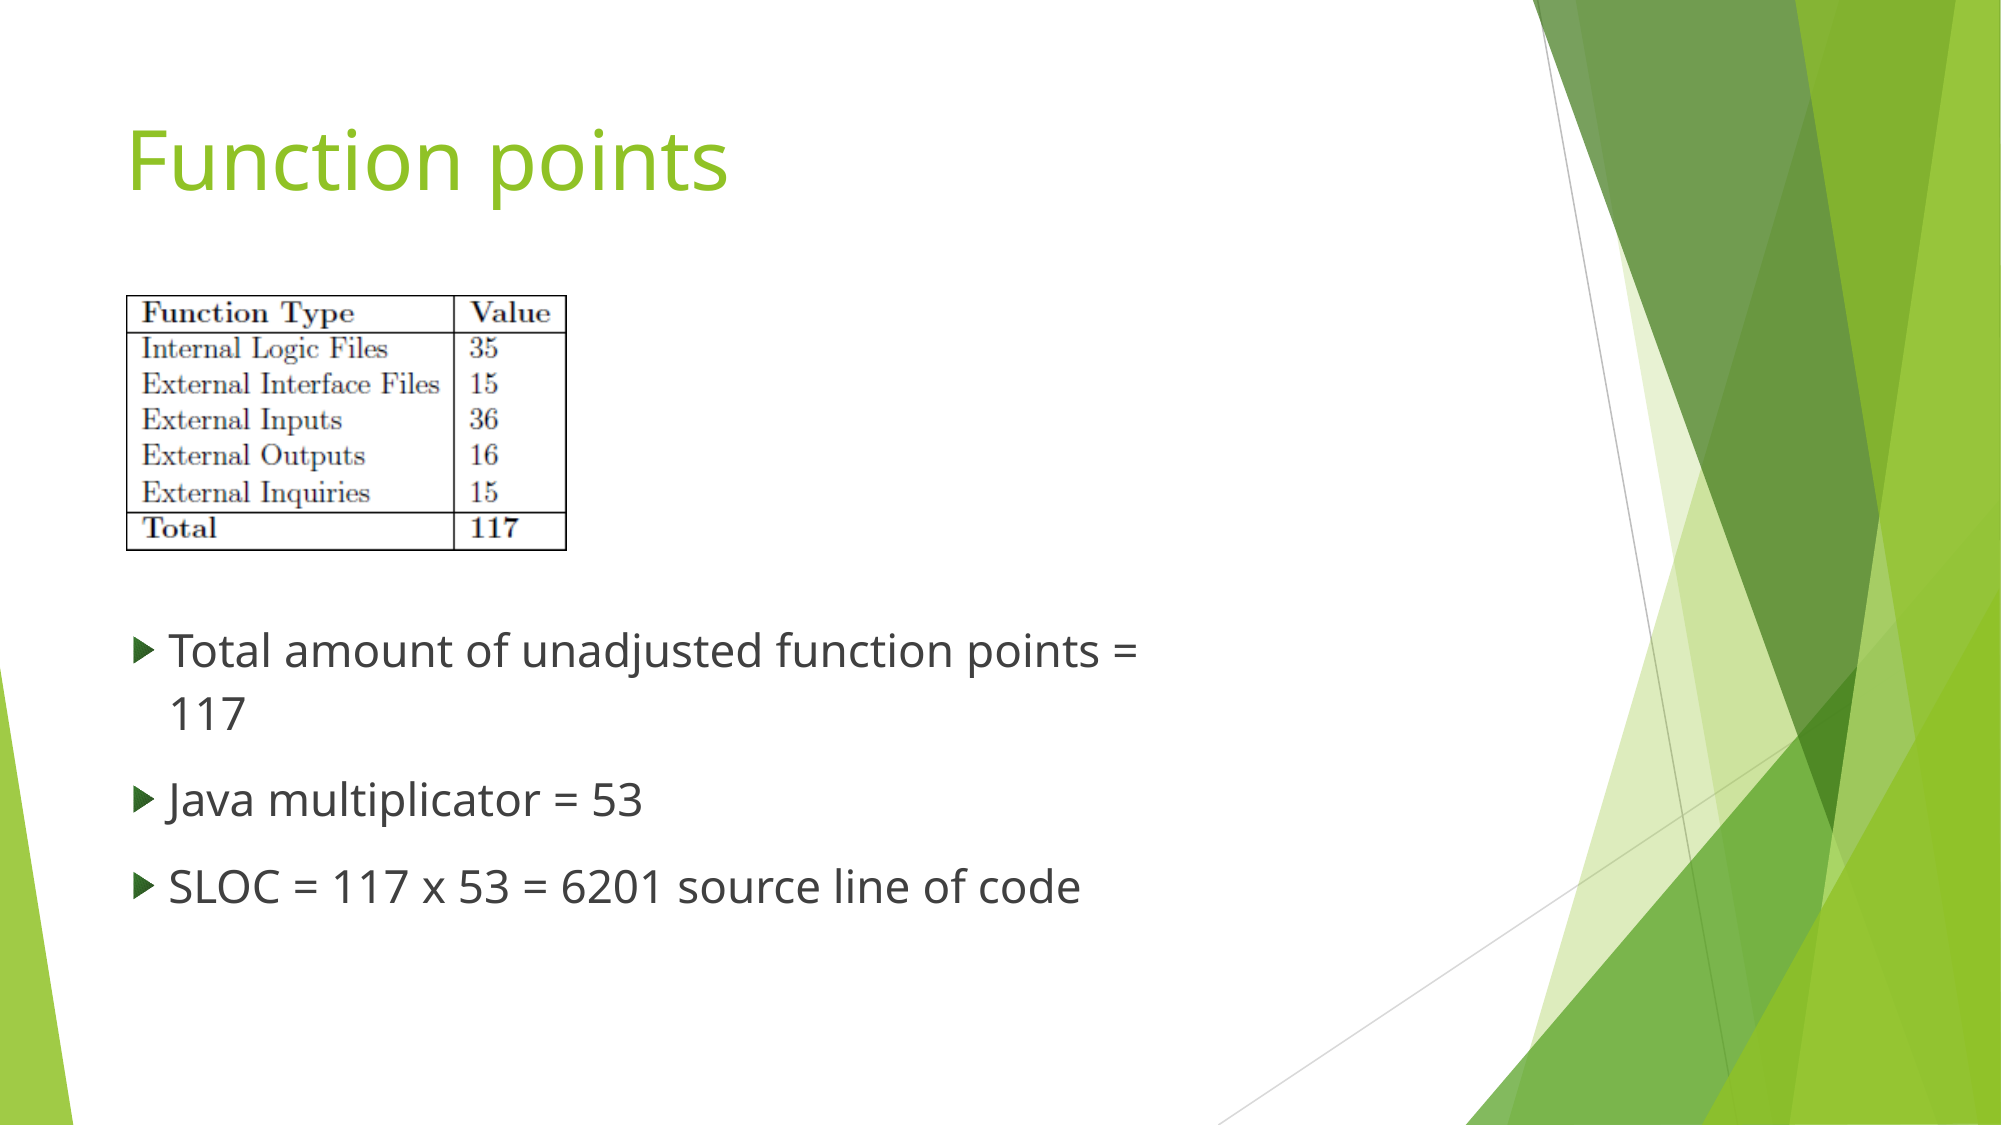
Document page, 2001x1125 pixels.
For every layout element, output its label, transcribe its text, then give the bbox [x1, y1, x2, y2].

text_box Total amount of unadjusted function points = 117 Java multiplicator = 53 SLOC = 117 x 53 = 6201 source line of code [118, 611, 1193, 837]
picture [126, 295, 567, 552]
title Function points [111, 99, 1522, 317]
